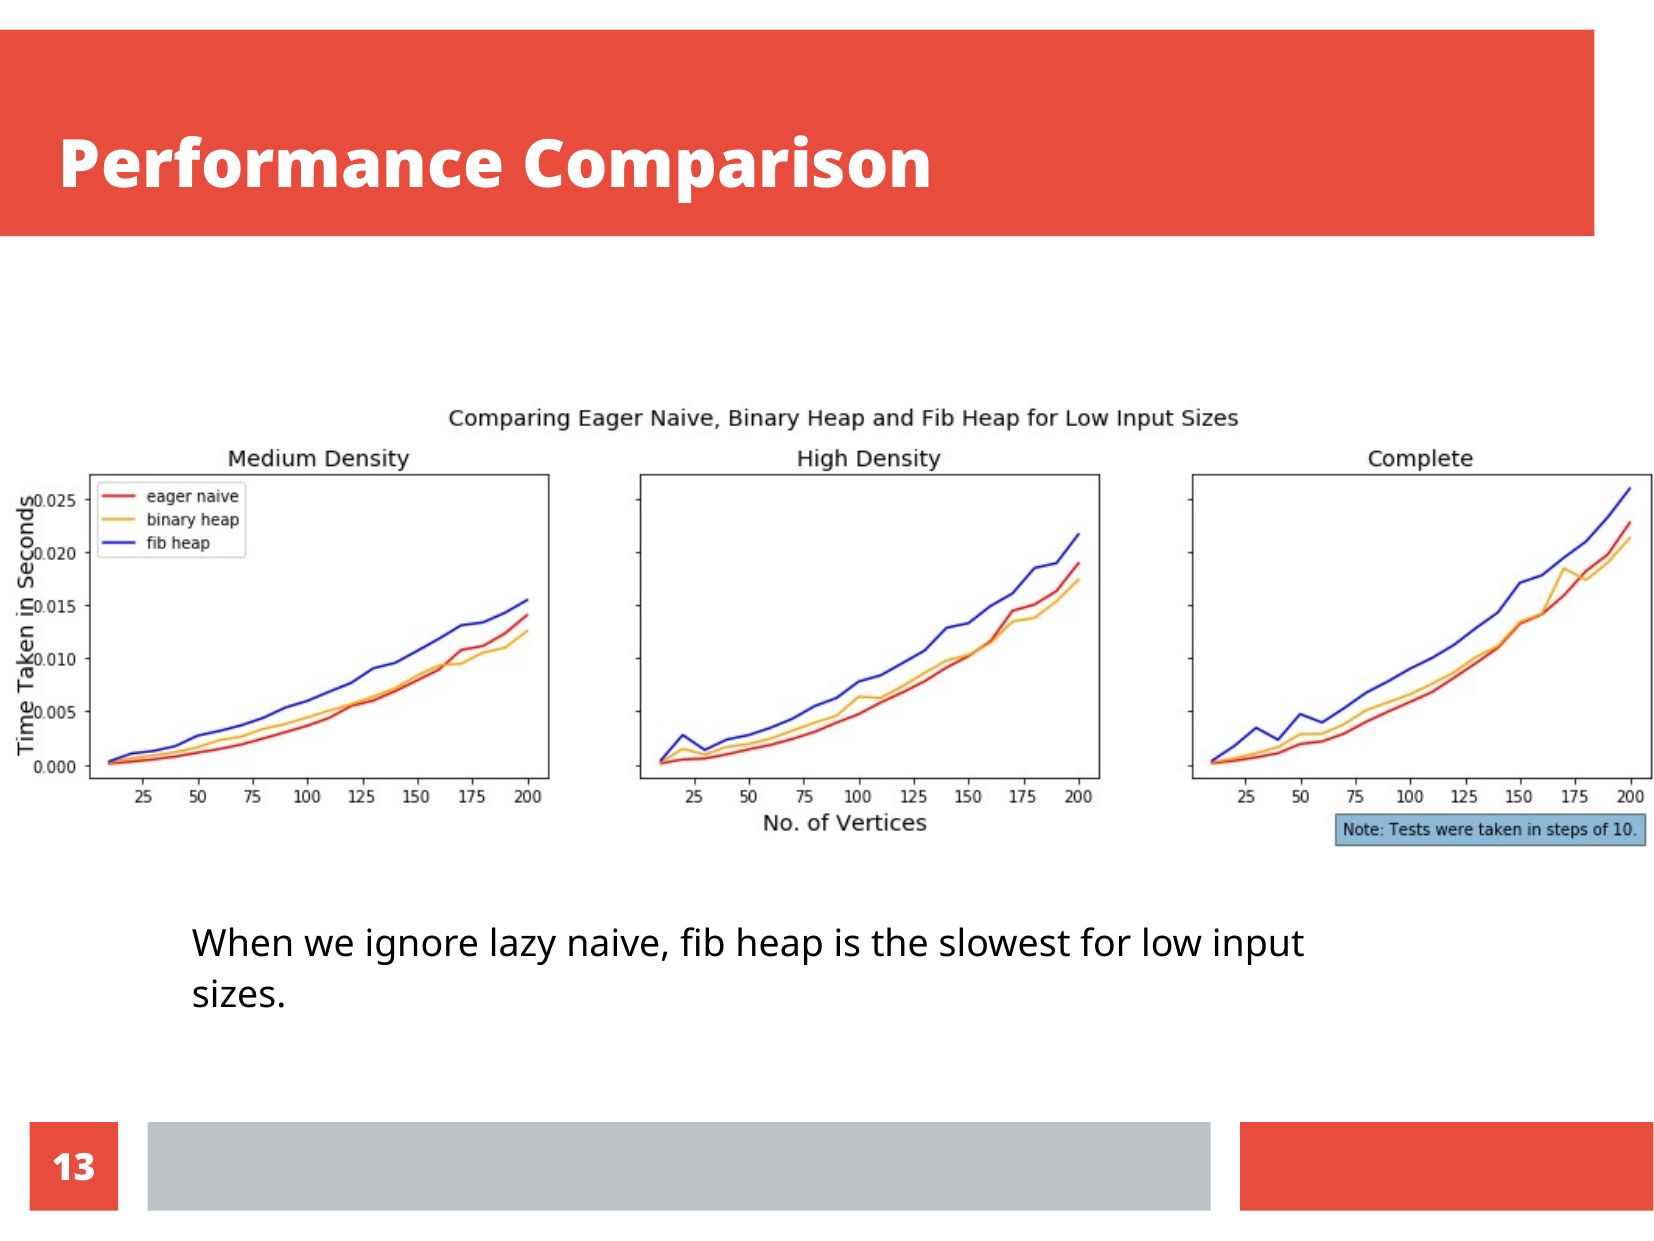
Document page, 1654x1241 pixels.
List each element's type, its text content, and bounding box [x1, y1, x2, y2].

title Performance Comparison [59, 59, 1595, 207]
text_box When we ignore lazy naive, fib heap is the slowest for low input sizes. [177, 909, 1371, 1241]
picture [7, 398, 1654, 848]
